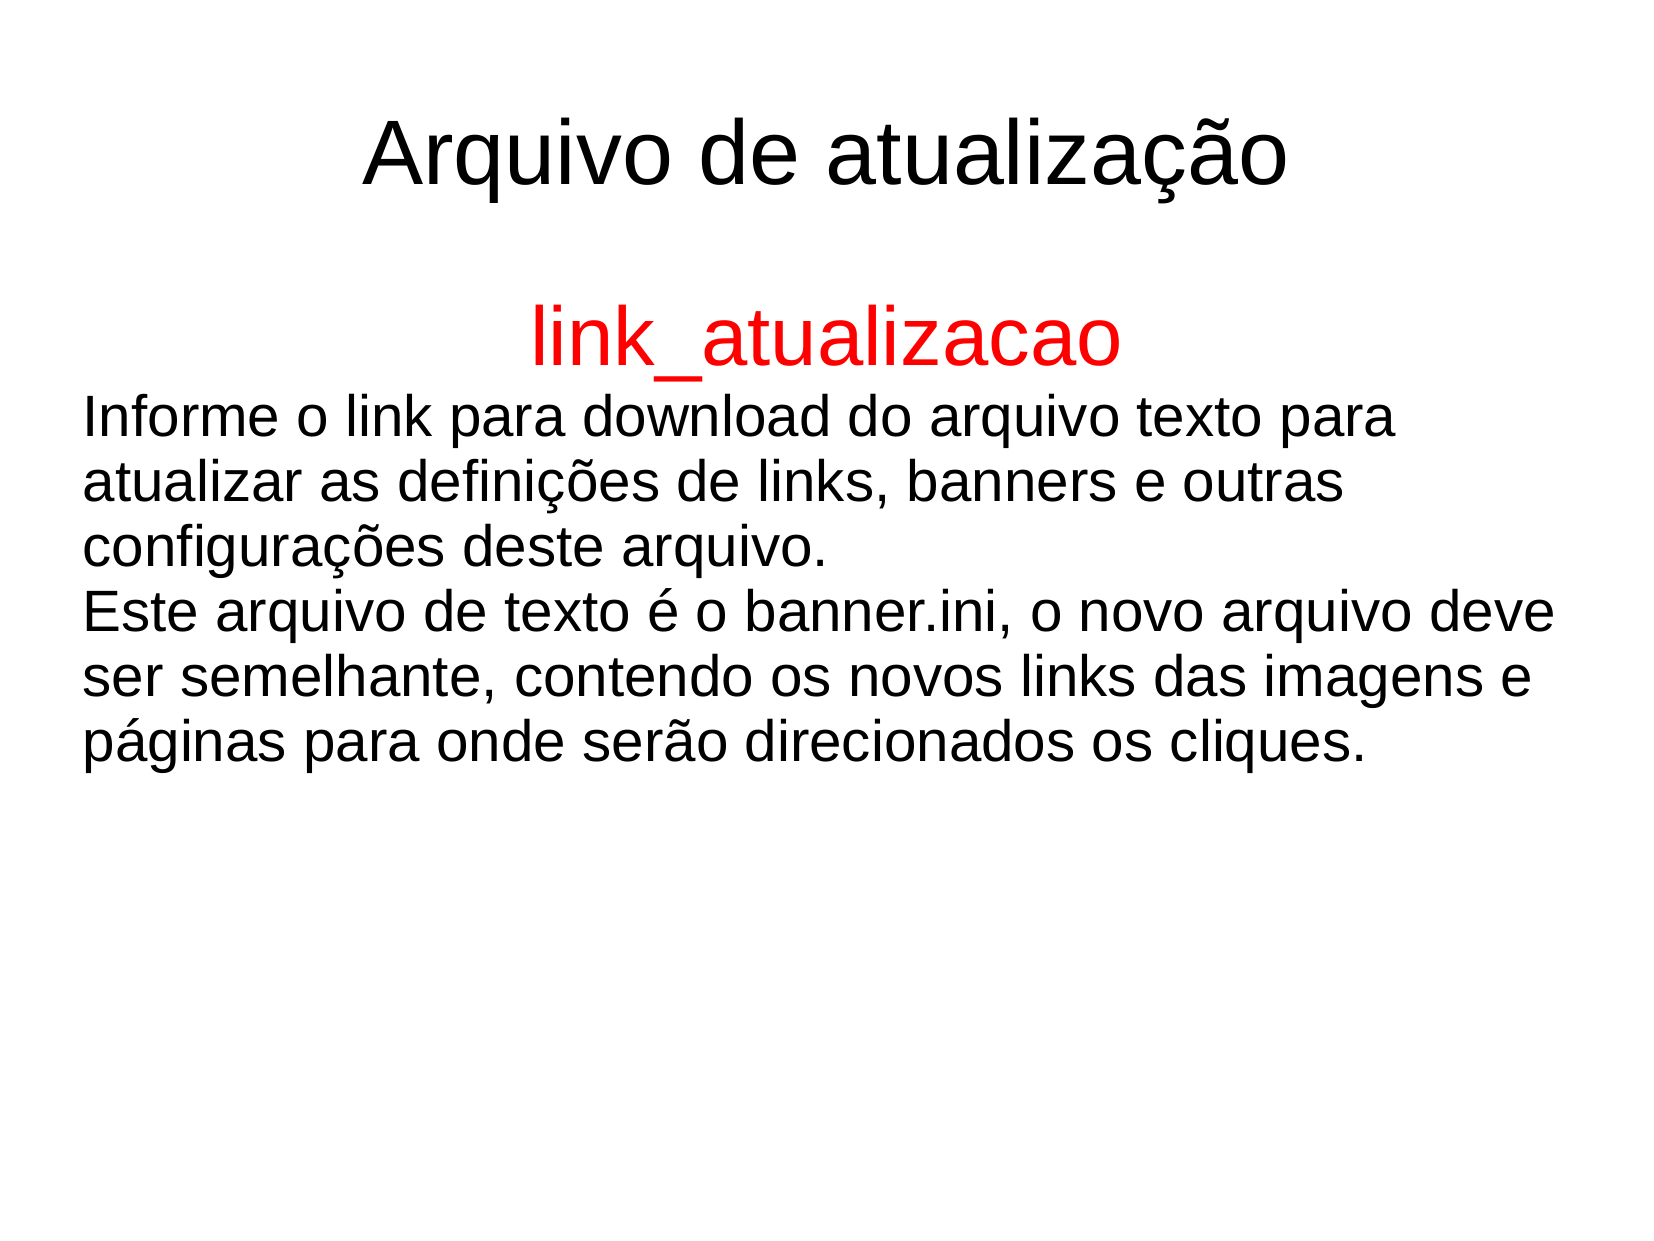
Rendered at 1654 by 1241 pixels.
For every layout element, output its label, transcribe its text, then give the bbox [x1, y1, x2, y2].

title Arquivo de atualização [82, 49, 1571, 257]
subtitle link_atualizacao Informe o link para download do arquivo texto para atualizar as definições de links, banners e outras configurações deste arquivo. Este arquivo de texto é o banner.ini, o novo arquivo deve ser semelhante, contendo os novos links das imagens e páginas para onde serão direcionados os cliques. [82, 290, 1571, 1010]
